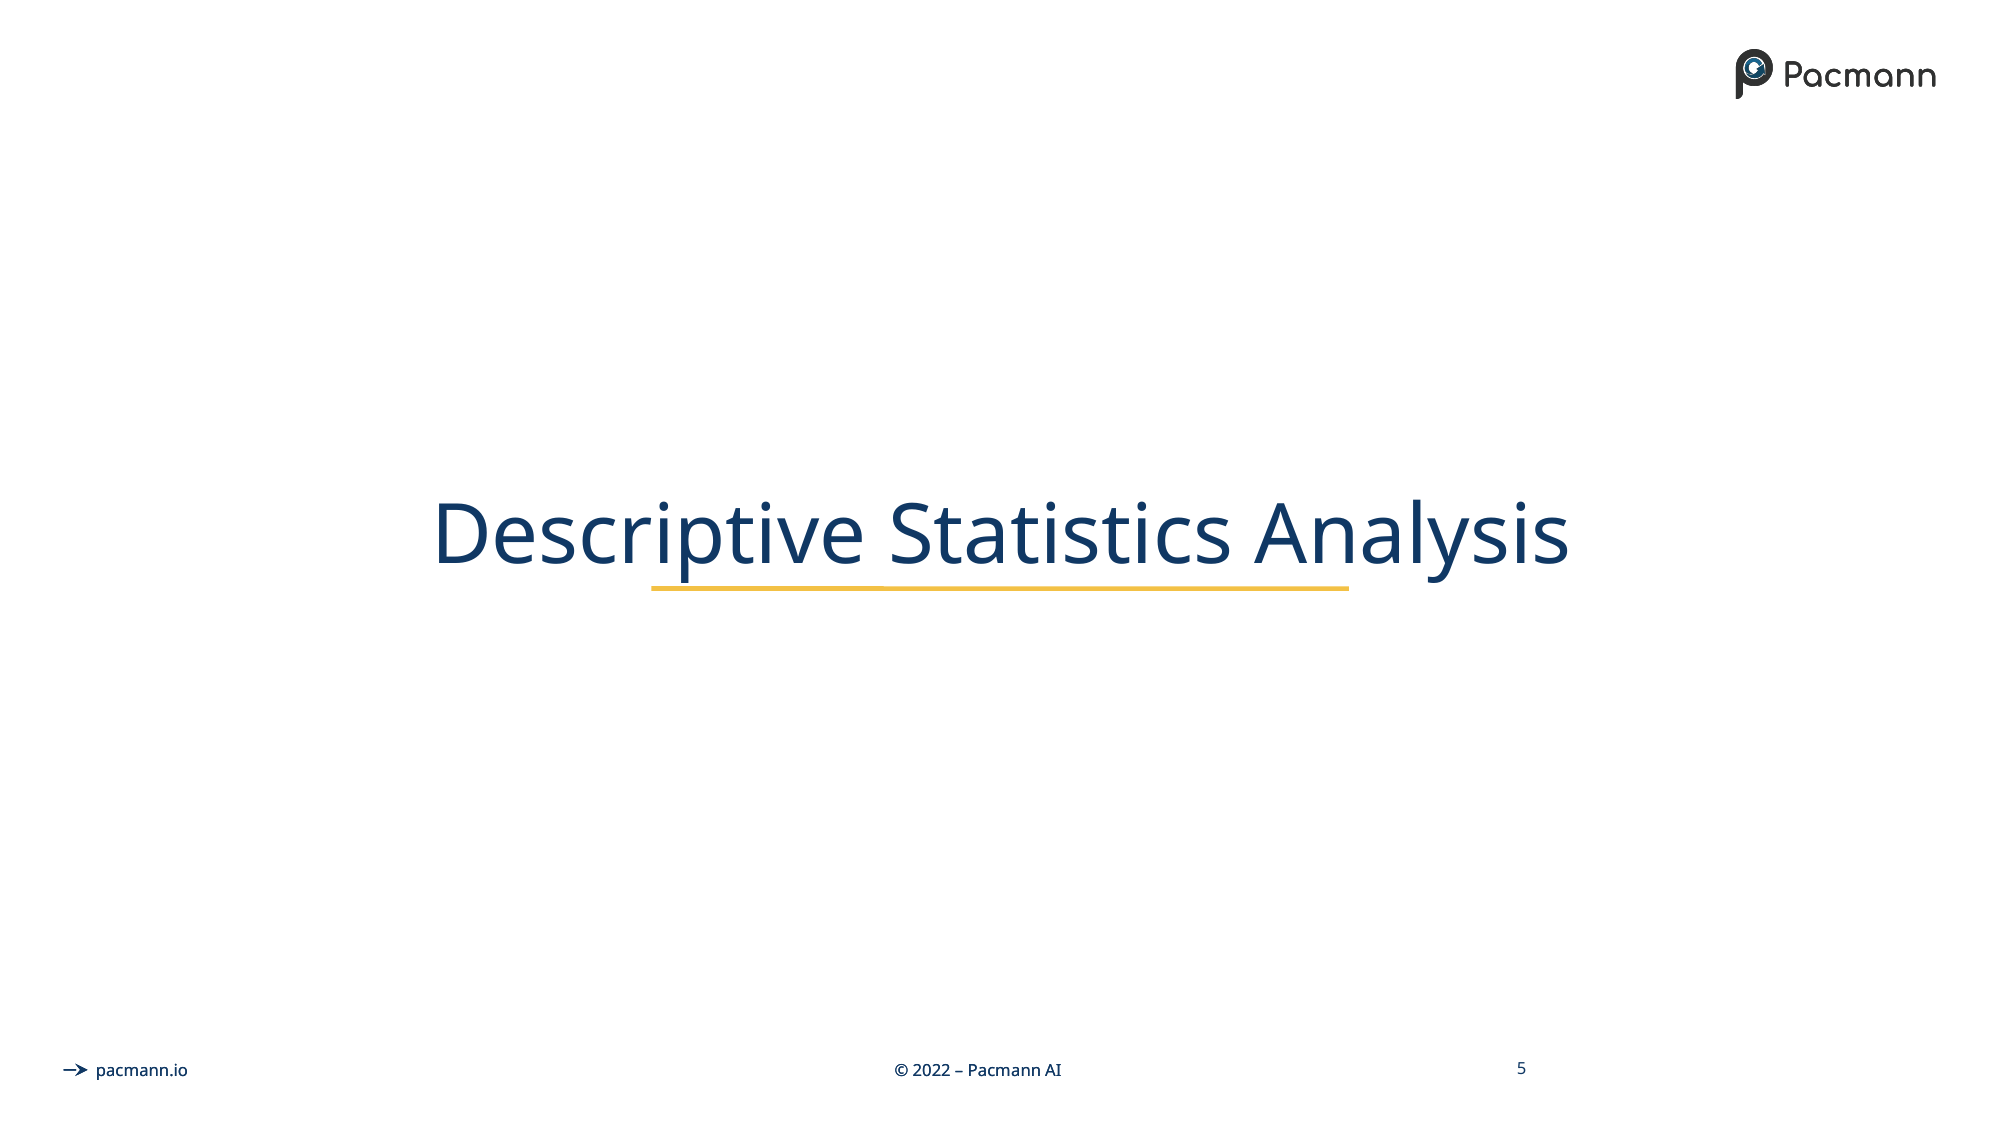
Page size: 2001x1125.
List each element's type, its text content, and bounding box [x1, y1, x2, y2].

title Descriptive Statistics Analysis [51, 441, 1952, 589]
picture [1707, 36, 1966, 112]
